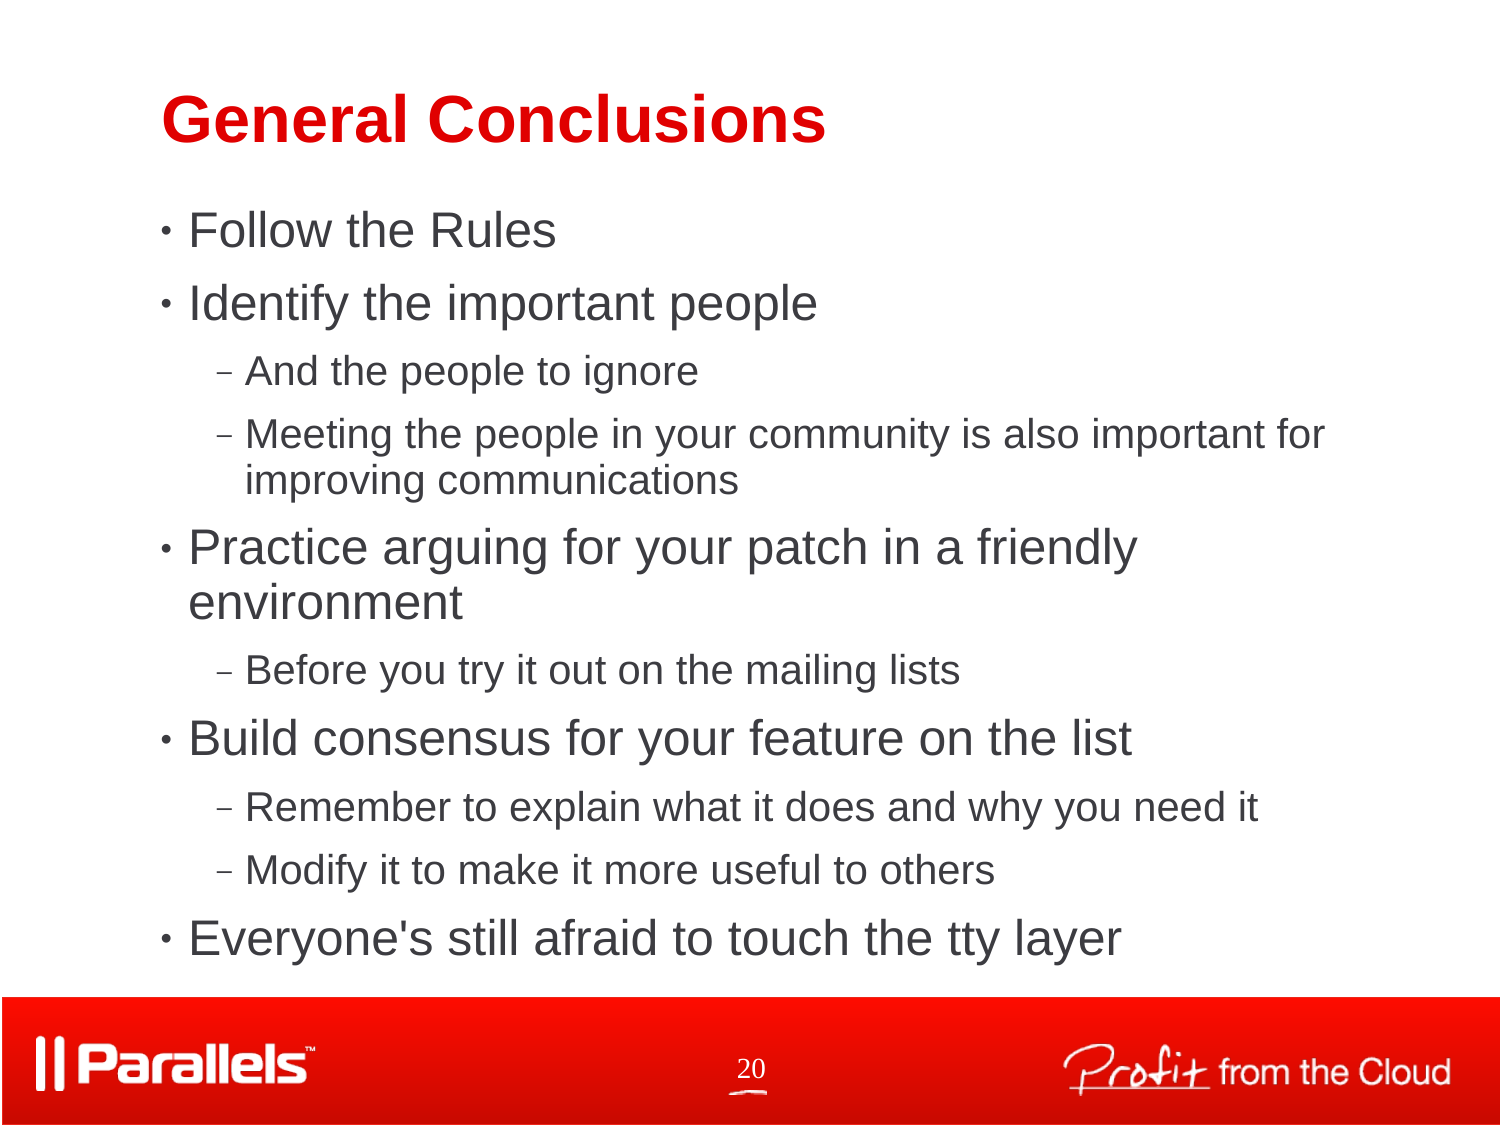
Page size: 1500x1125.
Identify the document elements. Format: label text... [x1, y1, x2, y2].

title General Conclusions [161, 41, 1383, 203]
picture [727, 1090, 767, 1095]
list Follow the Rules Identify the important people And the people to ignore Meeting the people in your community is also important for improving communications Practice arguing for your patch in a friendly environment Before you try it out on the mailing lists Build consensus for your feature on the list Remember to explain what it does and why you need it Modify it to make it more useful to others Everyone's still afraid to touch the tty layer [160, 203, 1401, 989]
picture [1049, 1033, 1465, 1096]
picture [36, 1034, 318, 1091]
